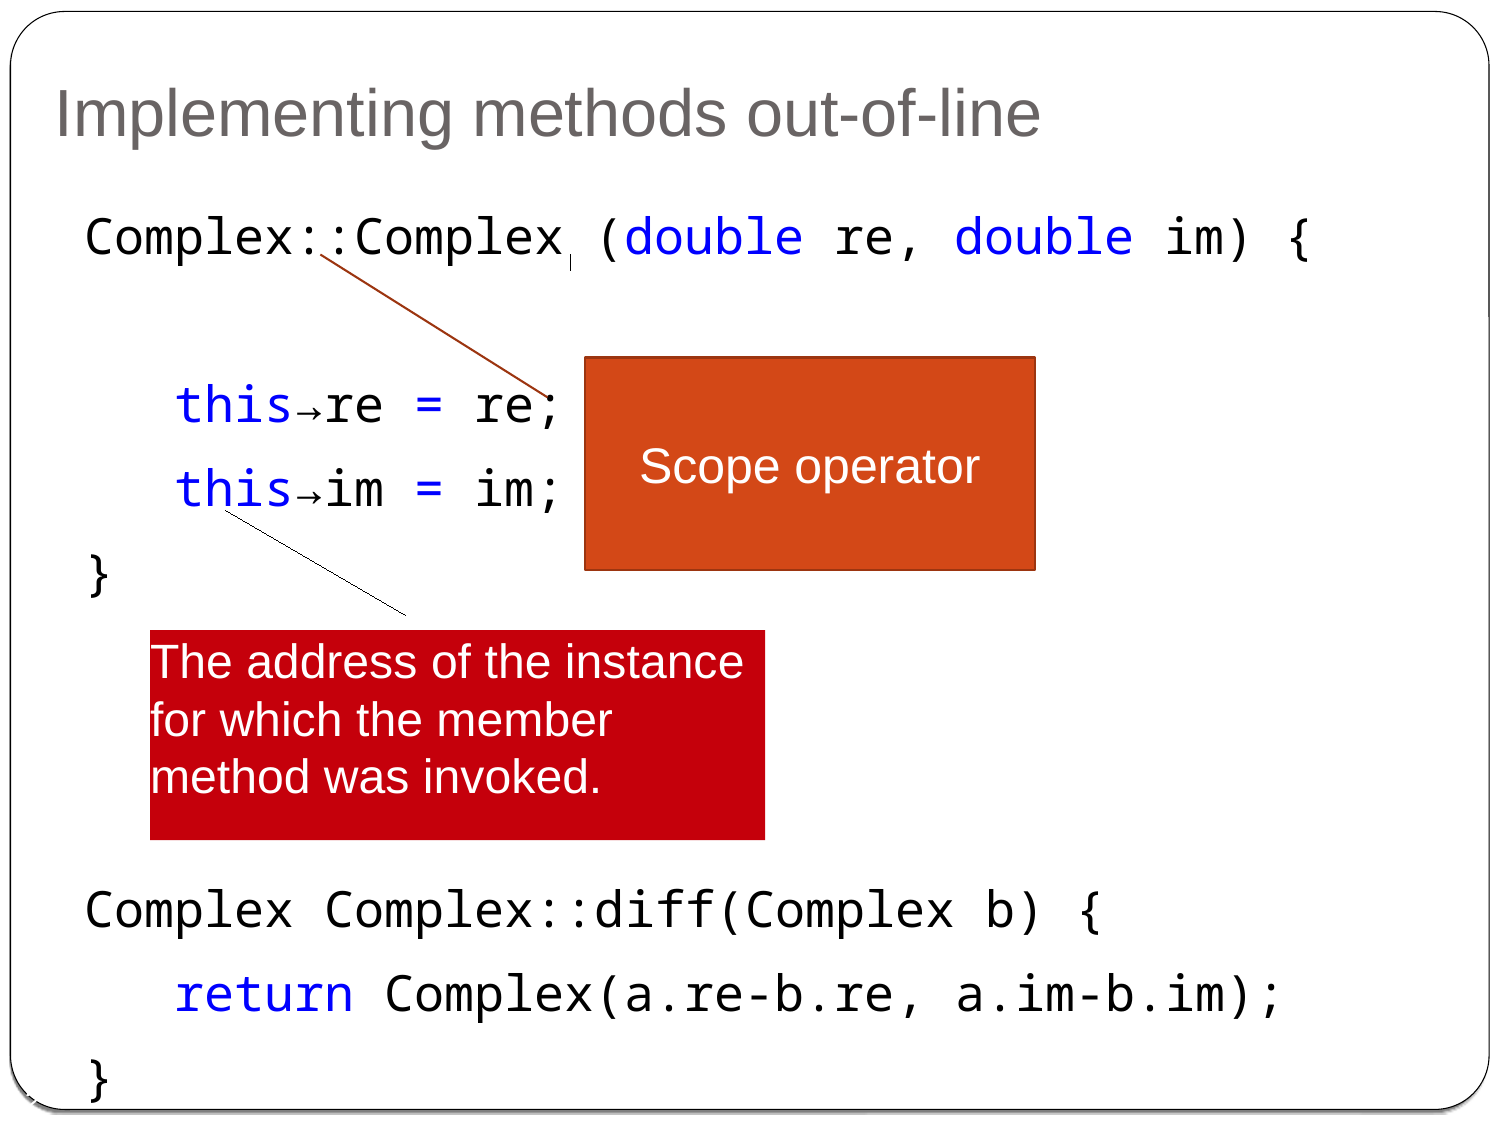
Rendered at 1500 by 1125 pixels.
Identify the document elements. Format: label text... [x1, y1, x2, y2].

list Complex::Complex (double re, double im) { this→re = re; this→im = im; } Complex Complex::diff(Complex b) { return Complex(a.re-b.re, a.im-b.im); } [40, 185, 1441, 1051]
text_box Scope operator [585, 358, 1035, 570]
slide_number <number> [0, 1074, 50, 1125]
title Implementing methods out-of-line [40, 75, 1441, 165]
text_box The address of the instance for which the member method was invoked. [150, 630, 766, 841]
